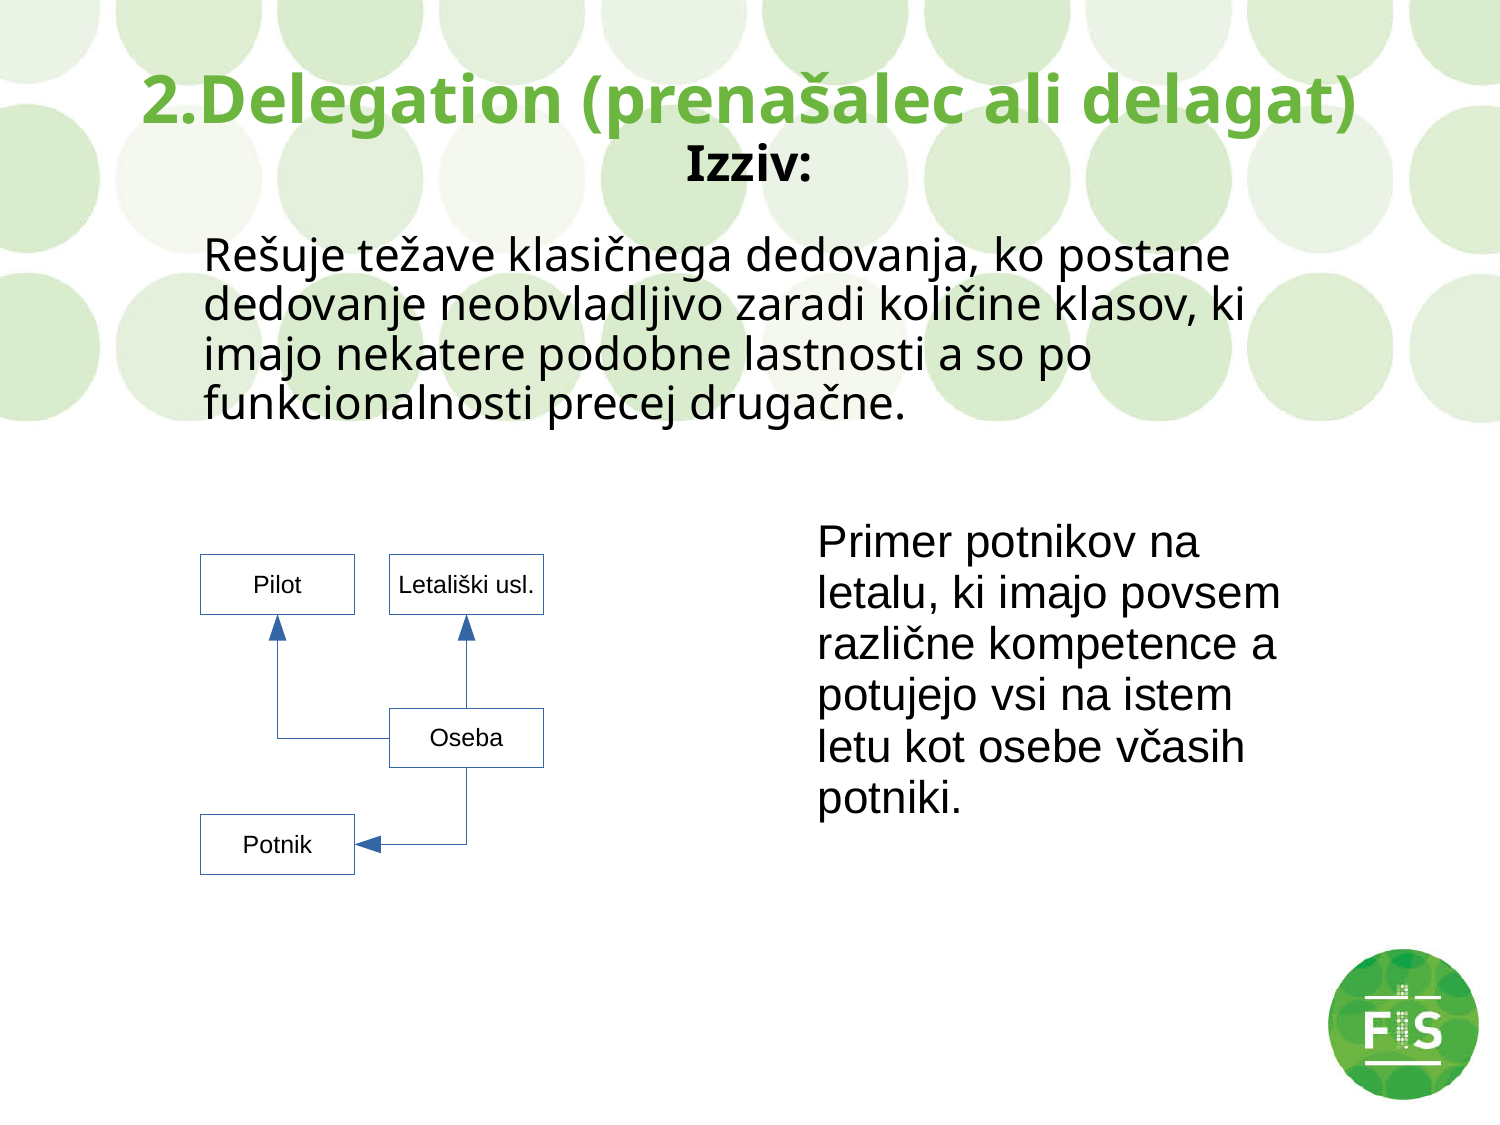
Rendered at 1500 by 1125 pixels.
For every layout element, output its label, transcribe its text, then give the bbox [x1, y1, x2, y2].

list Rešuje težave klasičnega dedovanja, ko postane dedovanje neobvladljivo zaradi količine klasov, ki imajo nekatere podobne lastnosti a so po funkcionalnosti precej drugačne. [118, 224, 1323, 343]
text_box Oseba [389, 708, 544, 768]
text_box Letališki usl. [389, 554, 544, 615]
title 2.Delegation (prenašalec ali delagat) Izziv: [75, 59, 1425, 233]
text_box Primer potnikov na letalu, ki imajo povsem različne kompetence a potujejo vsi na istem letu kot osebe včasih potniki. [803, 456, 1335, 882]
text_box Pilot [200, 554, 355, 615]
picture [0, 0, 1500, 1125]
text_box Potnik [200, 814, 355, 875]
